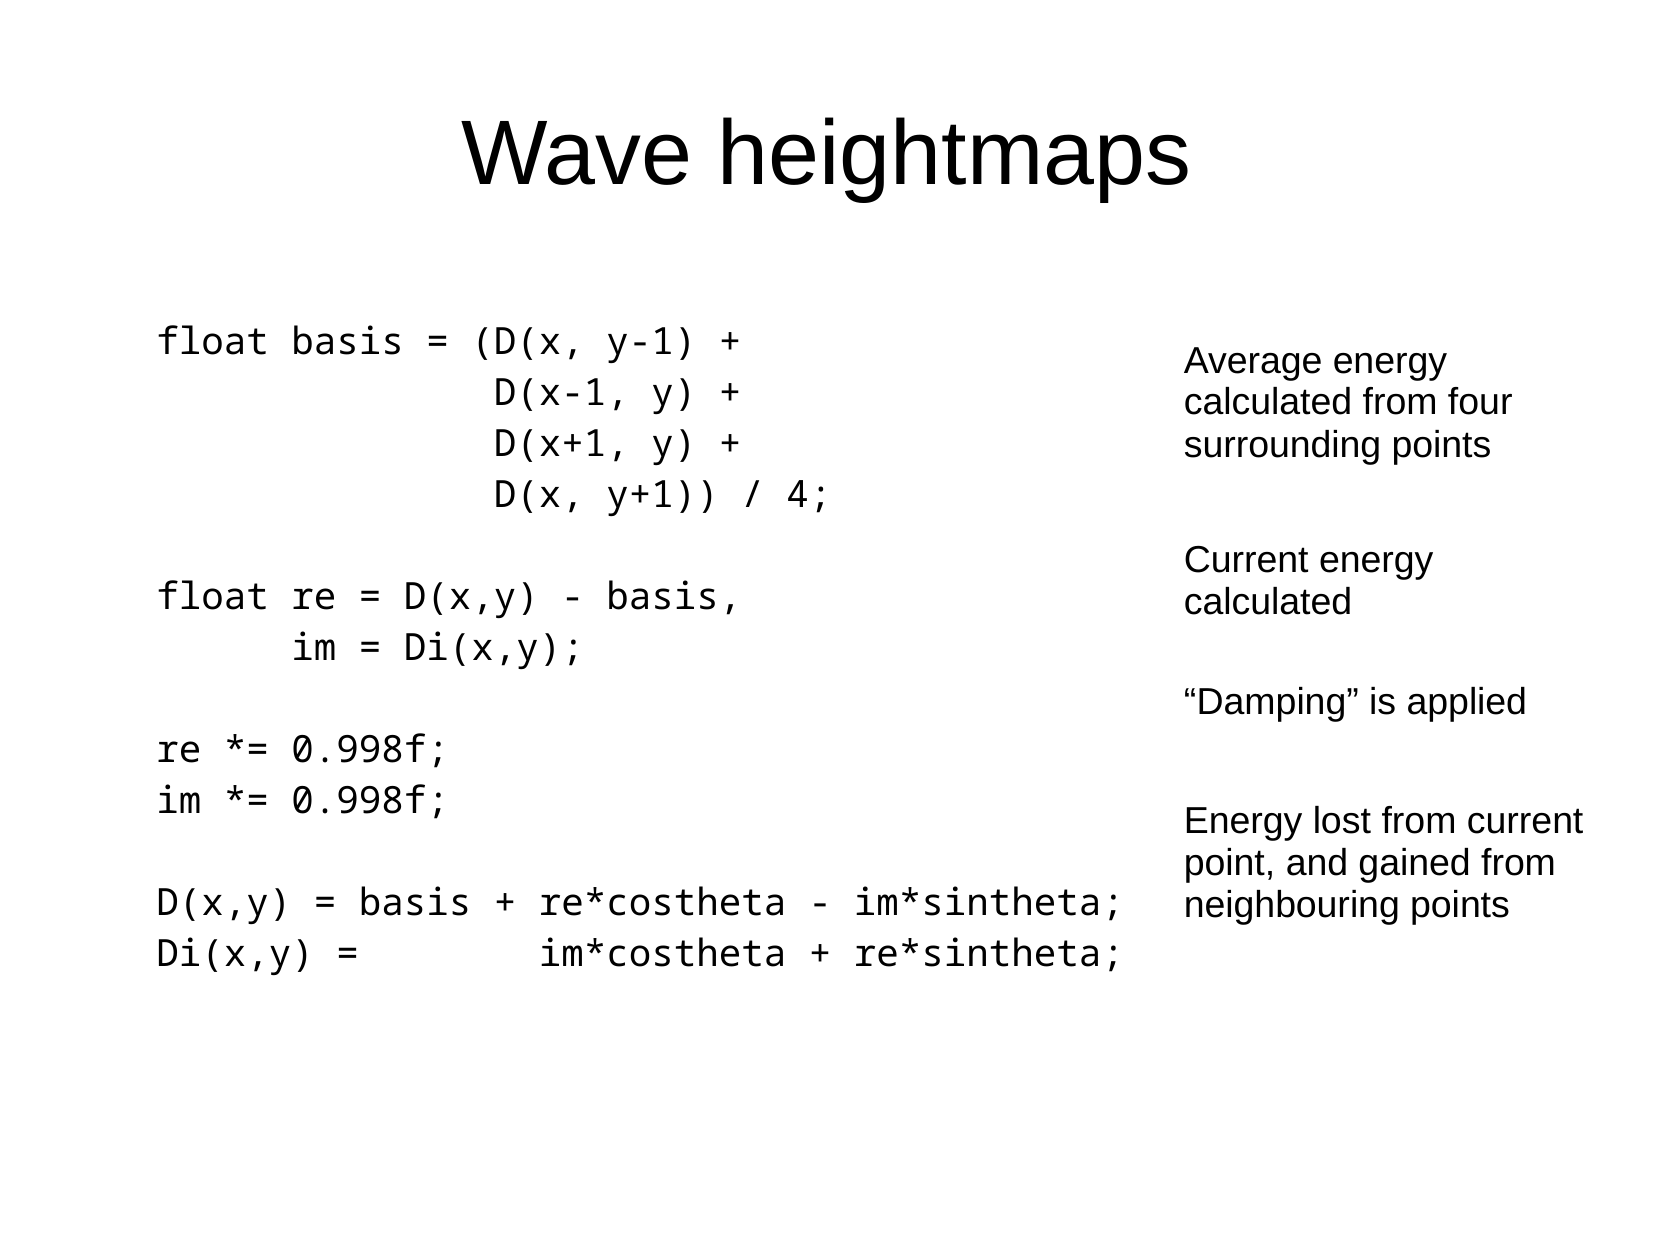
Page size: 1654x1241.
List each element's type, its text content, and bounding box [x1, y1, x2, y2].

text_box Average energy calculated from four surrounding points [1169, 331, 1571, 473]
title Wave heightmaps [82, 49, 1571, 257]
text_box Current energy calculated [1169, 531, 1607, 631]
text_box float basis = (D(x, y-1) + D(x-1, y) + D(x+1, y) + D(x, y+1)) / 4; float re = D(x,y) - basis, im = Di(x,y); re *= 0.998f; im *= 0.998f; D(x,y) = basis + re*costheta - im*sintheta; Di(x,y) = im*costheta + re*sintheta; [141, 307, 1536, 1229]
text_box Energy lost from current point, and gained from neighbouring points [1169, 792, 1619, 934]
text_box “Damping” is applied [1169, 673, 1595, 731]
